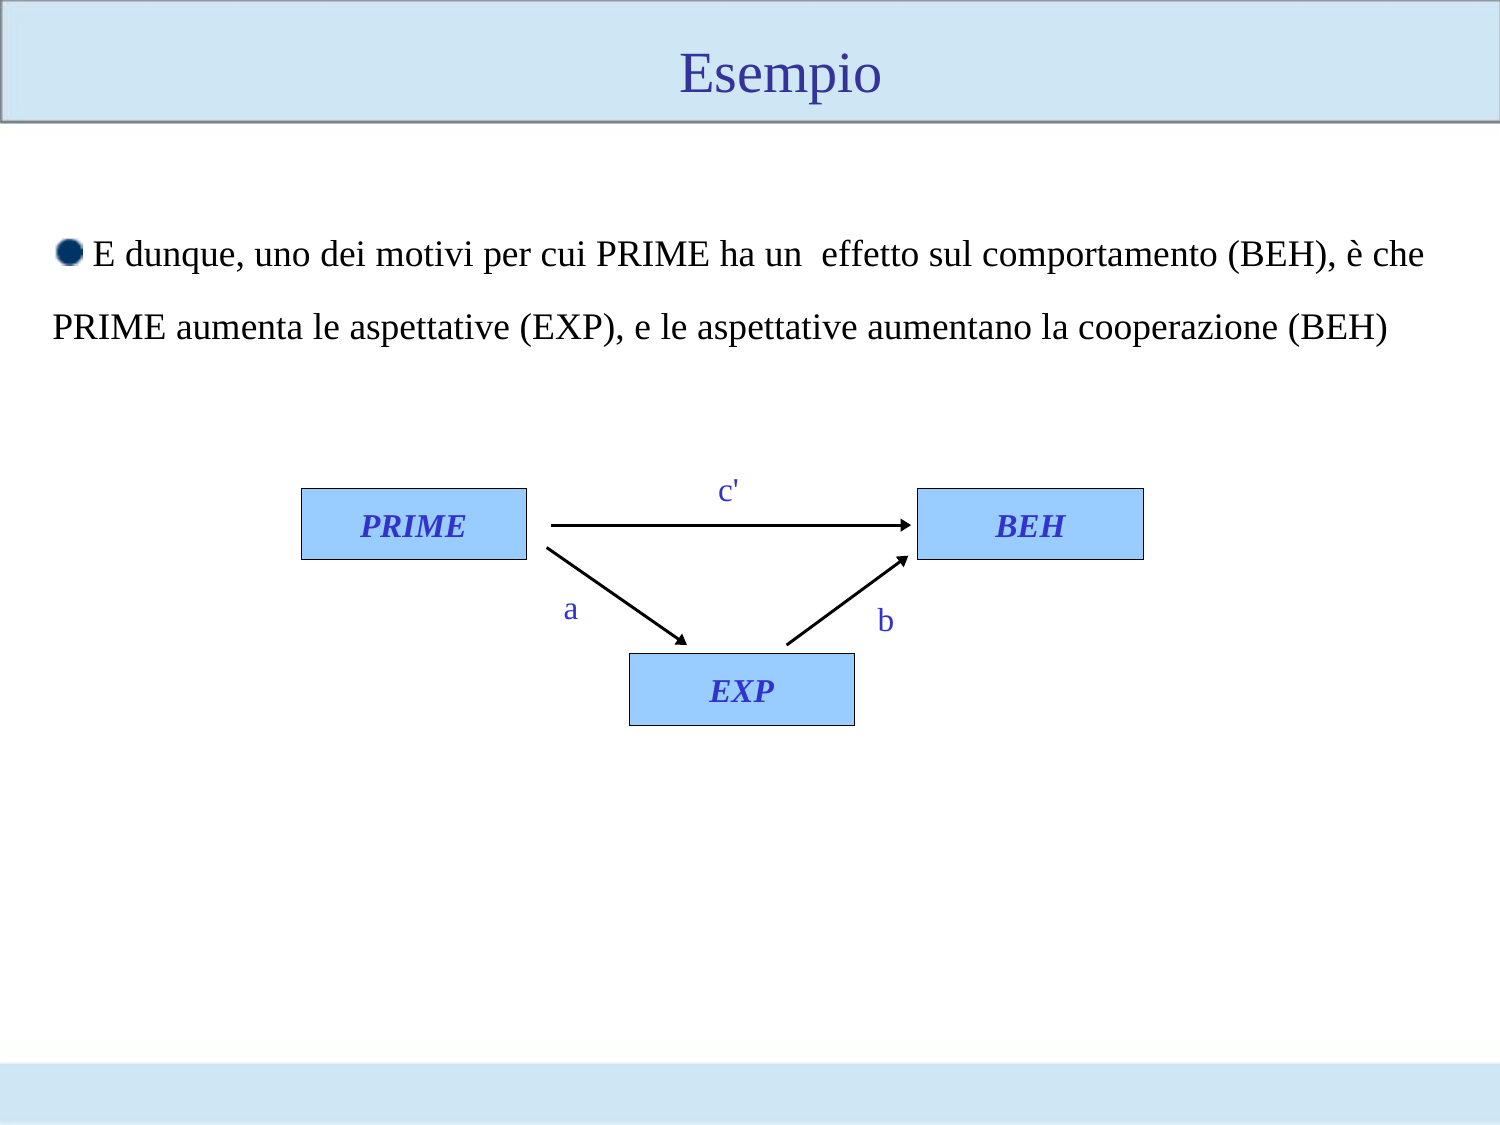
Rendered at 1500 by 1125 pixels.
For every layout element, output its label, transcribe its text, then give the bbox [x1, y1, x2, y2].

text_box EXP [629, 653, 855, 726]
picture [0, 0, 1500, 1125]
text_box PRIME [301, 488, 527, 560]
text_box b [789, 590, 983, 698]
text_box a [474, 579, 668, 686]
text_box E dunque, uno dei motivi per cui PRIME ha un effetto sul comportamento (BEH), è che PRIME aumenta le aspettative (EXP), e le aspettative aumentano la cooperazione (BEH) [37, 187, 1463, 479]
title Esempio [249, 21, 1313, 117]
text_box c' [631, 460, 826, 568]
text_box BEH [917, 488, 1144, 560]
